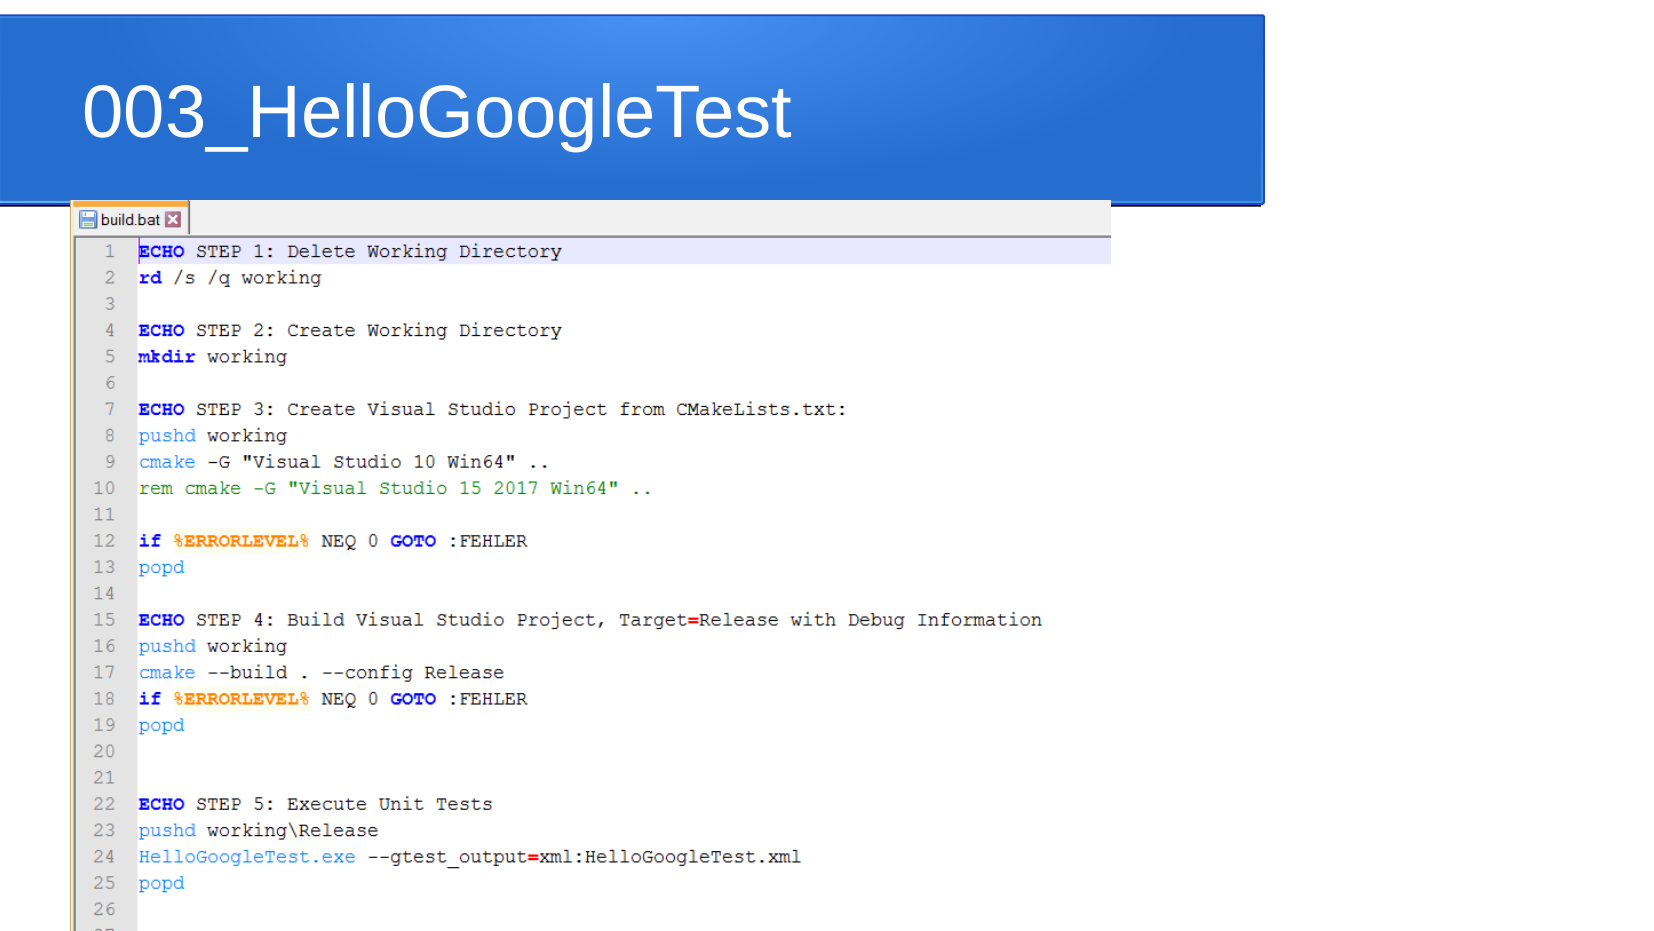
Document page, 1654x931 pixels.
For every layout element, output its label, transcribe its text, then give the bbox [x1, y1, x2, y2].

title 003_HelloGoogleTest [82, 35, 1235, 189]
picture [70, 200, 1111, 931]
